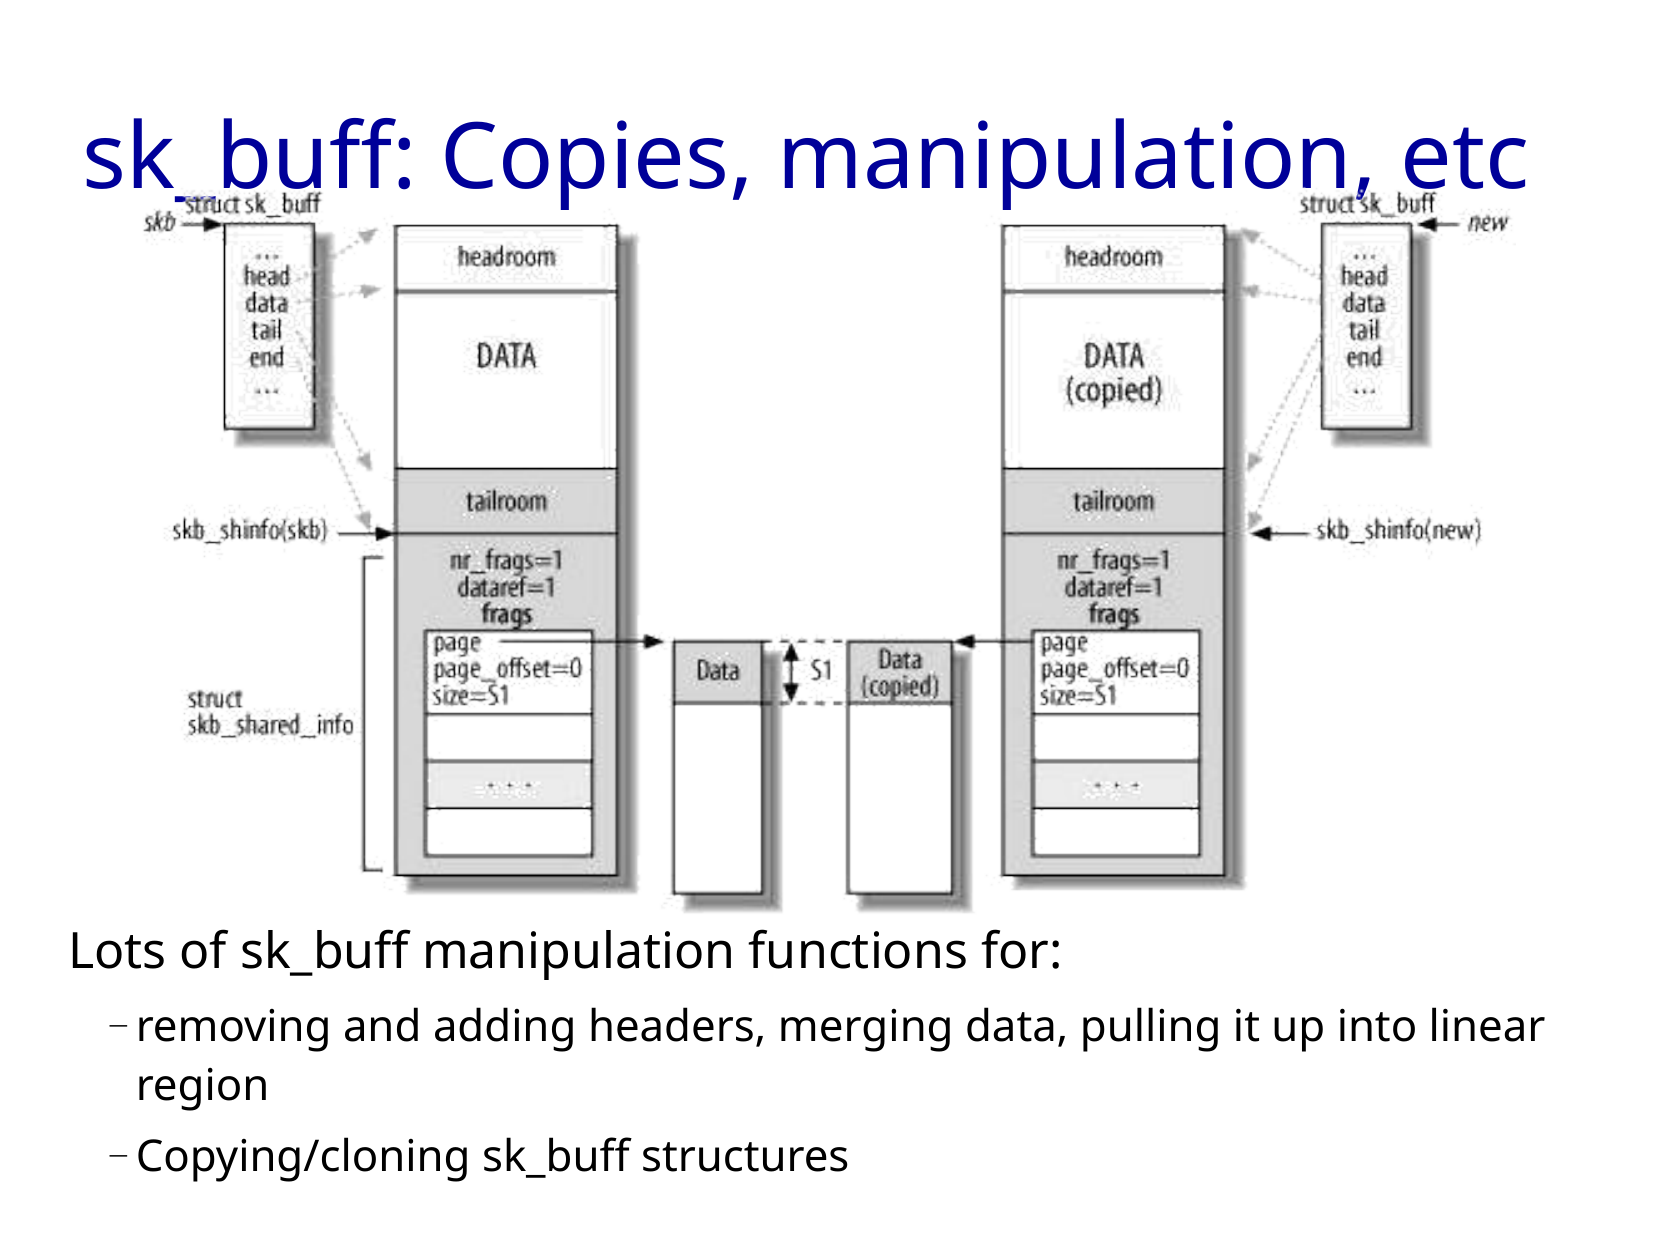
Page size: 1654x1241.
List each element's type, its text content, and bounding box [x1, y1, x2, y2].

title sk_buff: Copies, manipulation, etc [82, 49, 1571, 257]
picture [124, 135, 1516, 949]
list Lots of sk_buff manipulation functions for: removing and adding headers, merging data, pulling it up into linear region Copying/cloning sk_buff structures [41, 915, 1613, 1185]
